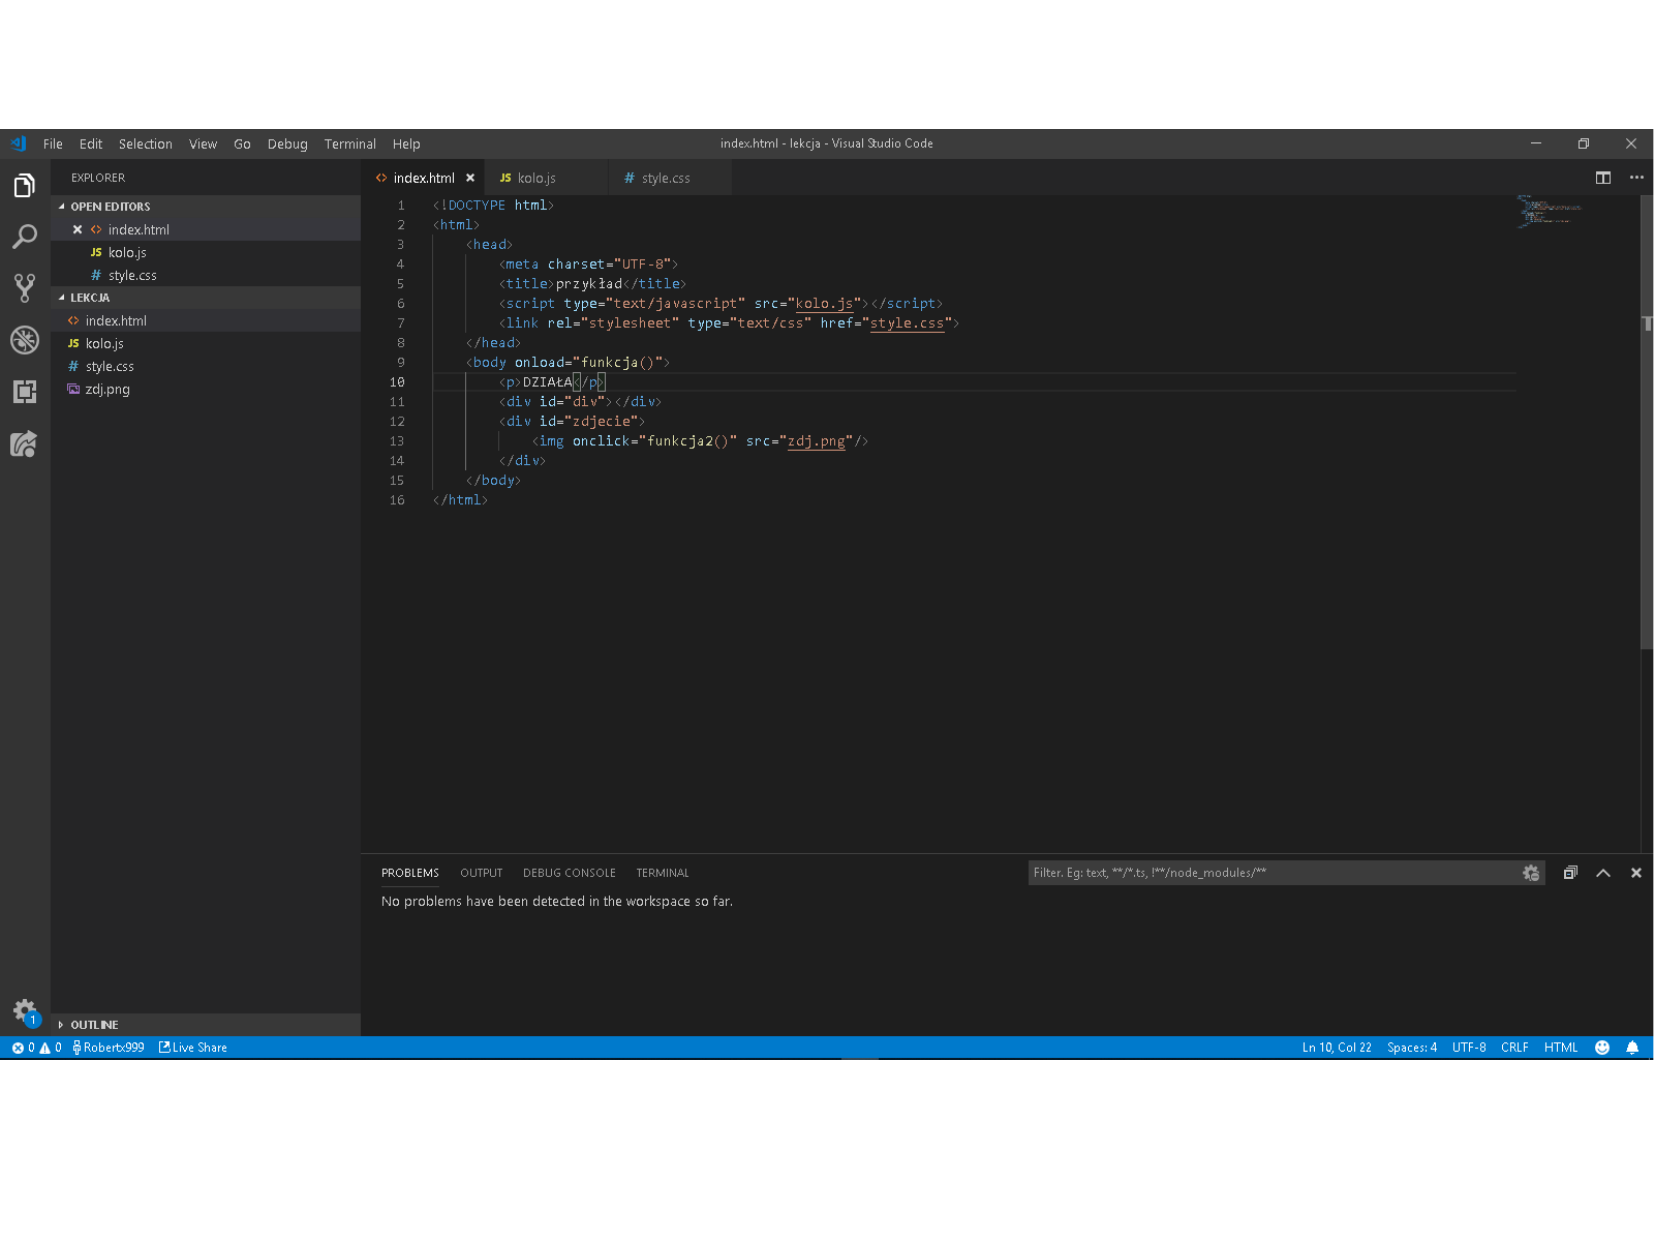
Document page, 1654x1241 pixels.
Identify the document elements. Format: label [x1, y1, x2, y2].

picture [0, 129, 1654, 1060]
